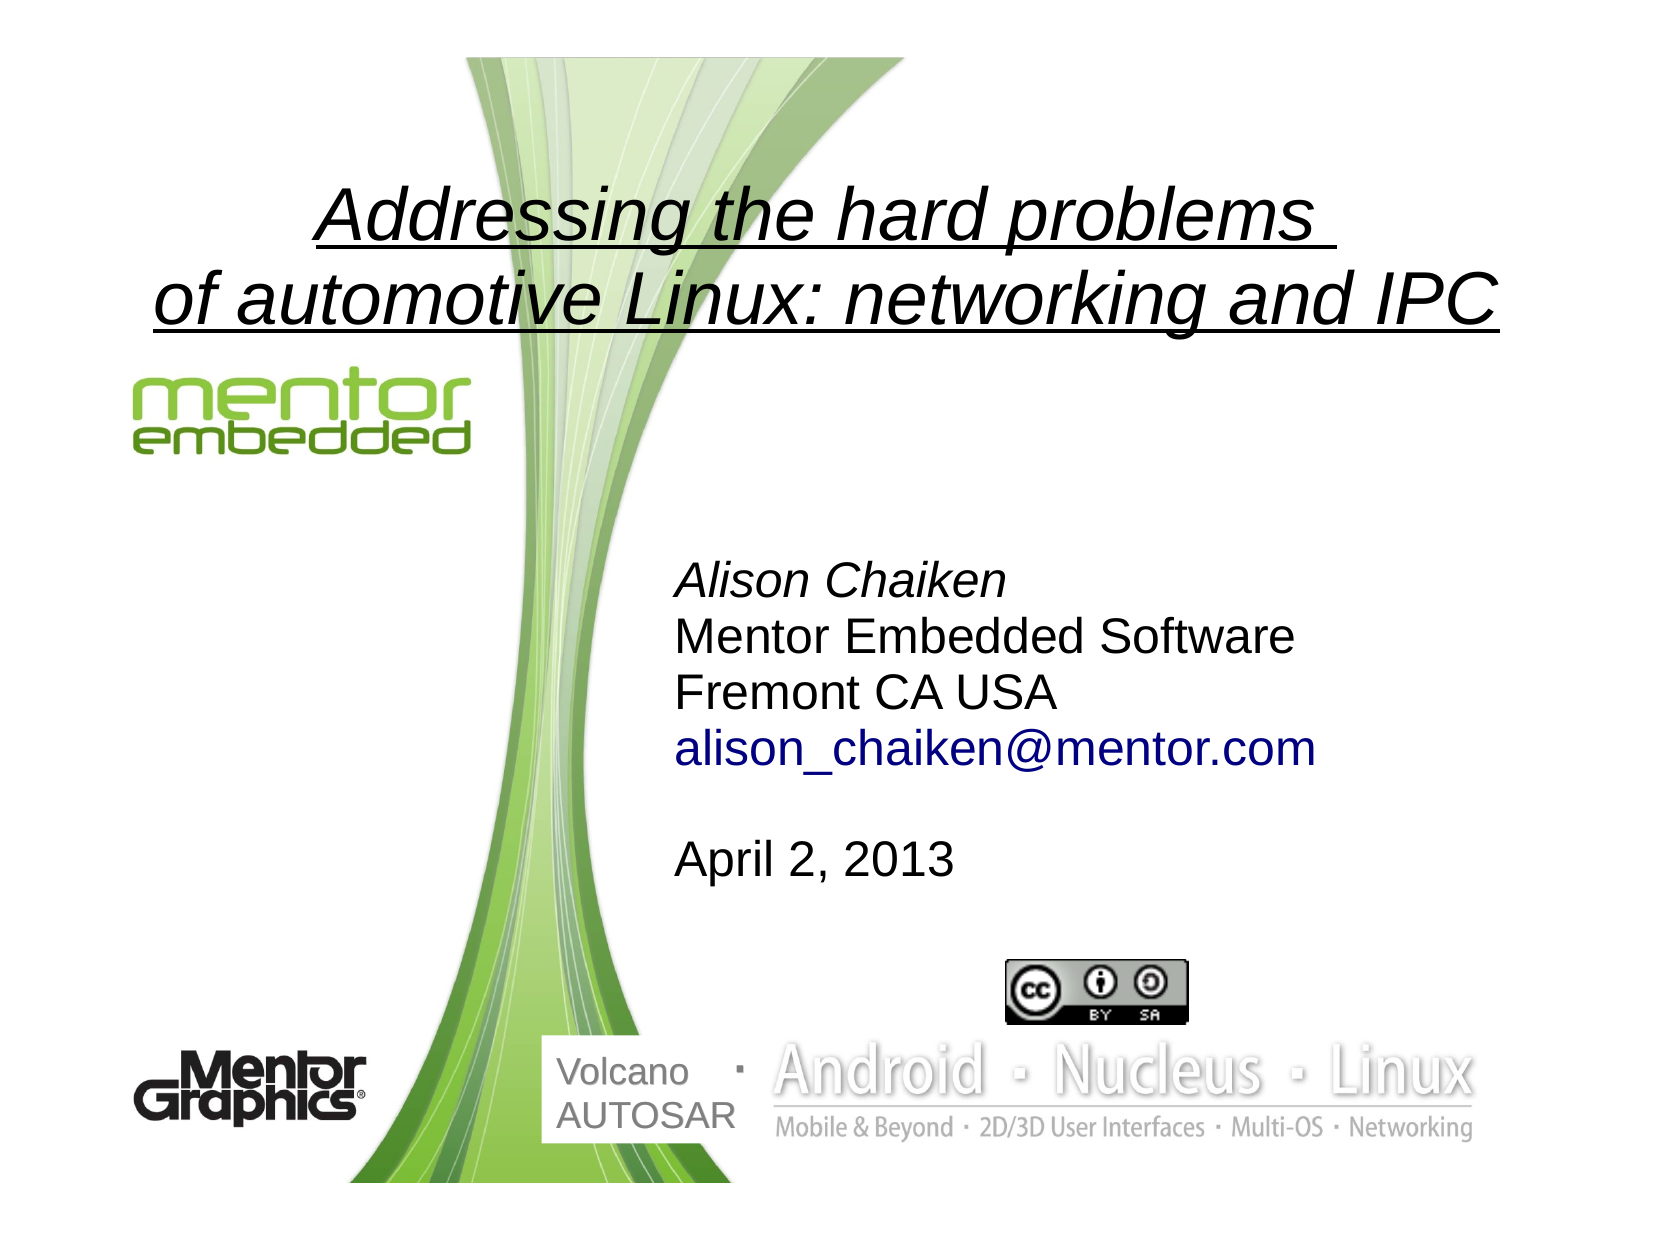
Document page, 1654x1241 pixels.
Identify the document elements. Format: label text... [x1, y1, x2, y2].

title Addressing the hard problems of automotive Linux: networking and IPC [82, 152, 1571, 361]
text_box Volcano · AUTOSAR [541, 1035, 763, 1144]
text_box Alison Chaiken Mentor Embedded Software Fremont CA USA alison_chaiken@mentor.com April 2, 2013 [660, 545, 1333, 895]
picture [76, 57, 1577, 1183]
